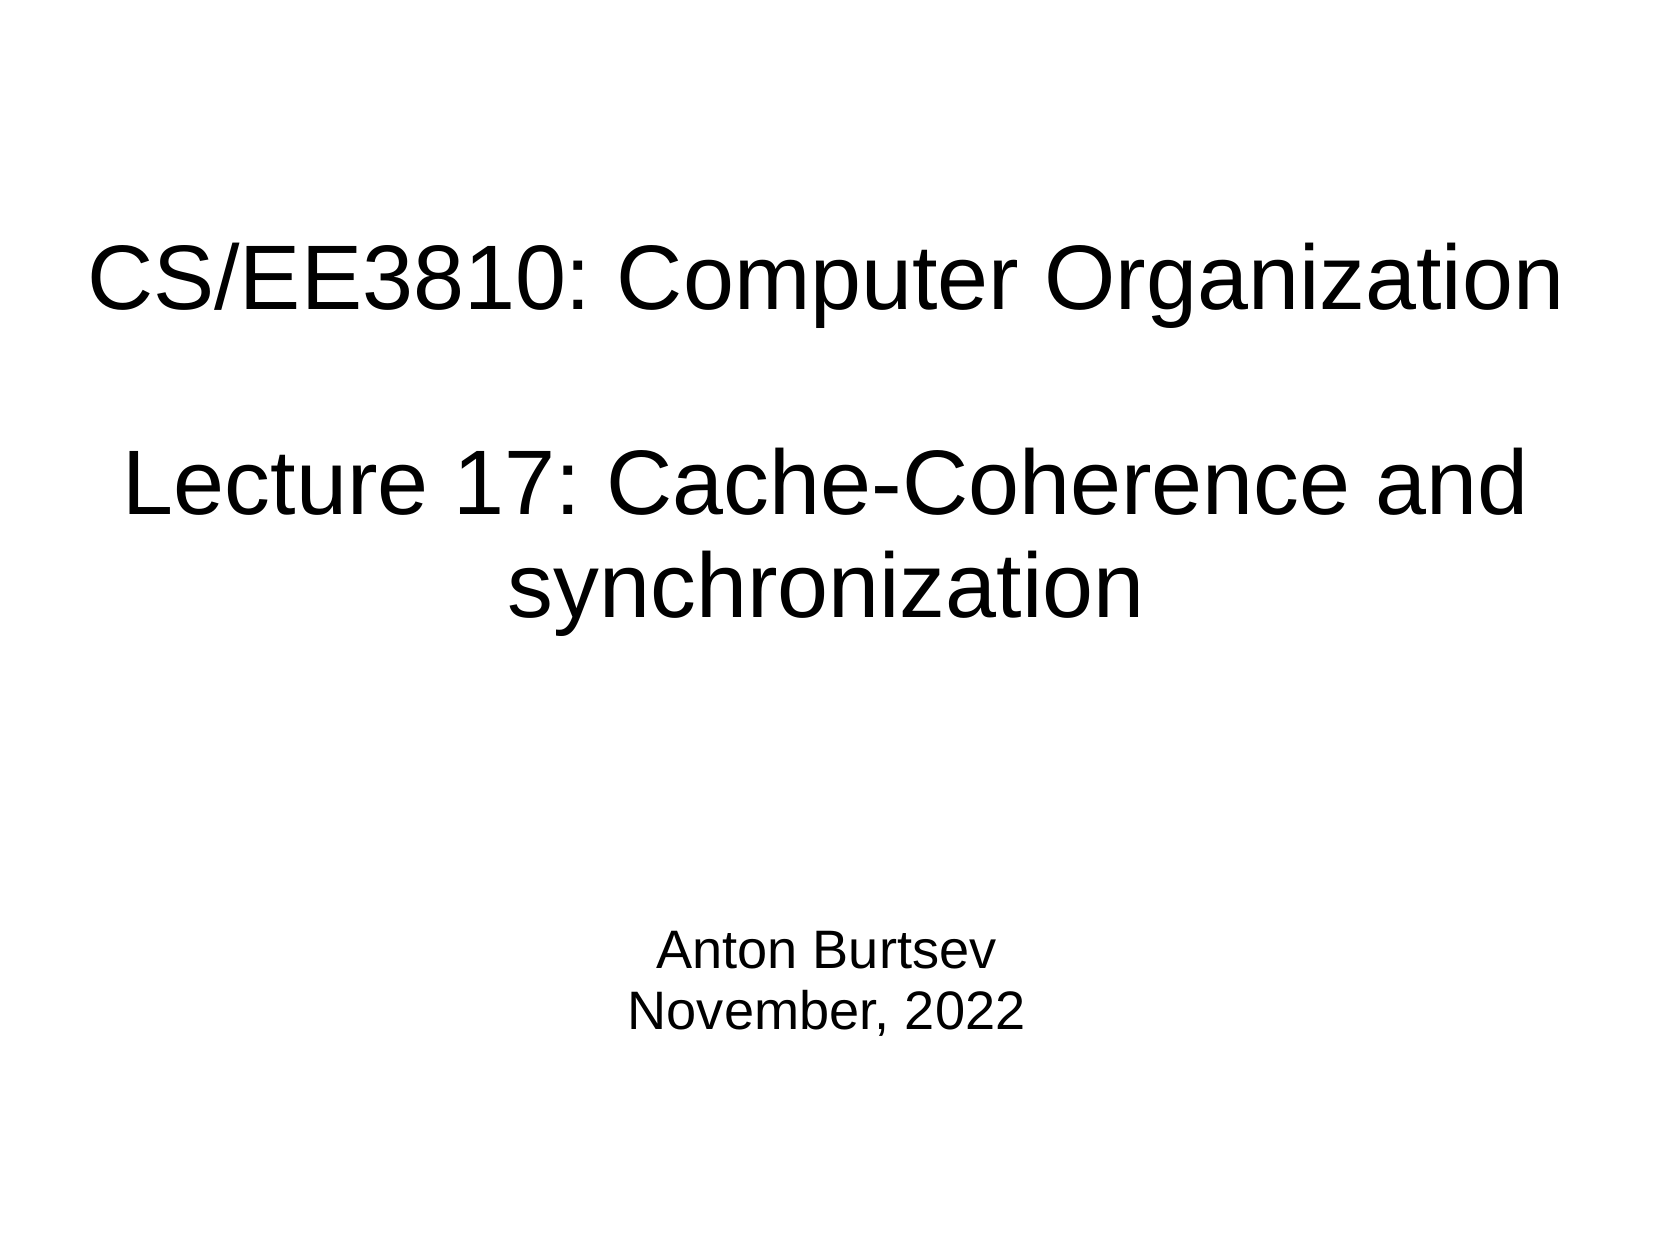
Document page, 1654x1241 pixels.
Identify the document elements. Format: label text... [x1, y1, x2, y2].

title CS/EE3810: Computer Organization Lecture 17: Cache-Coherence and synchronization [82, 113, 1571, 637]
subtitle Anton Burtsev November, 2022 [82, 637, 1571, 1109]
